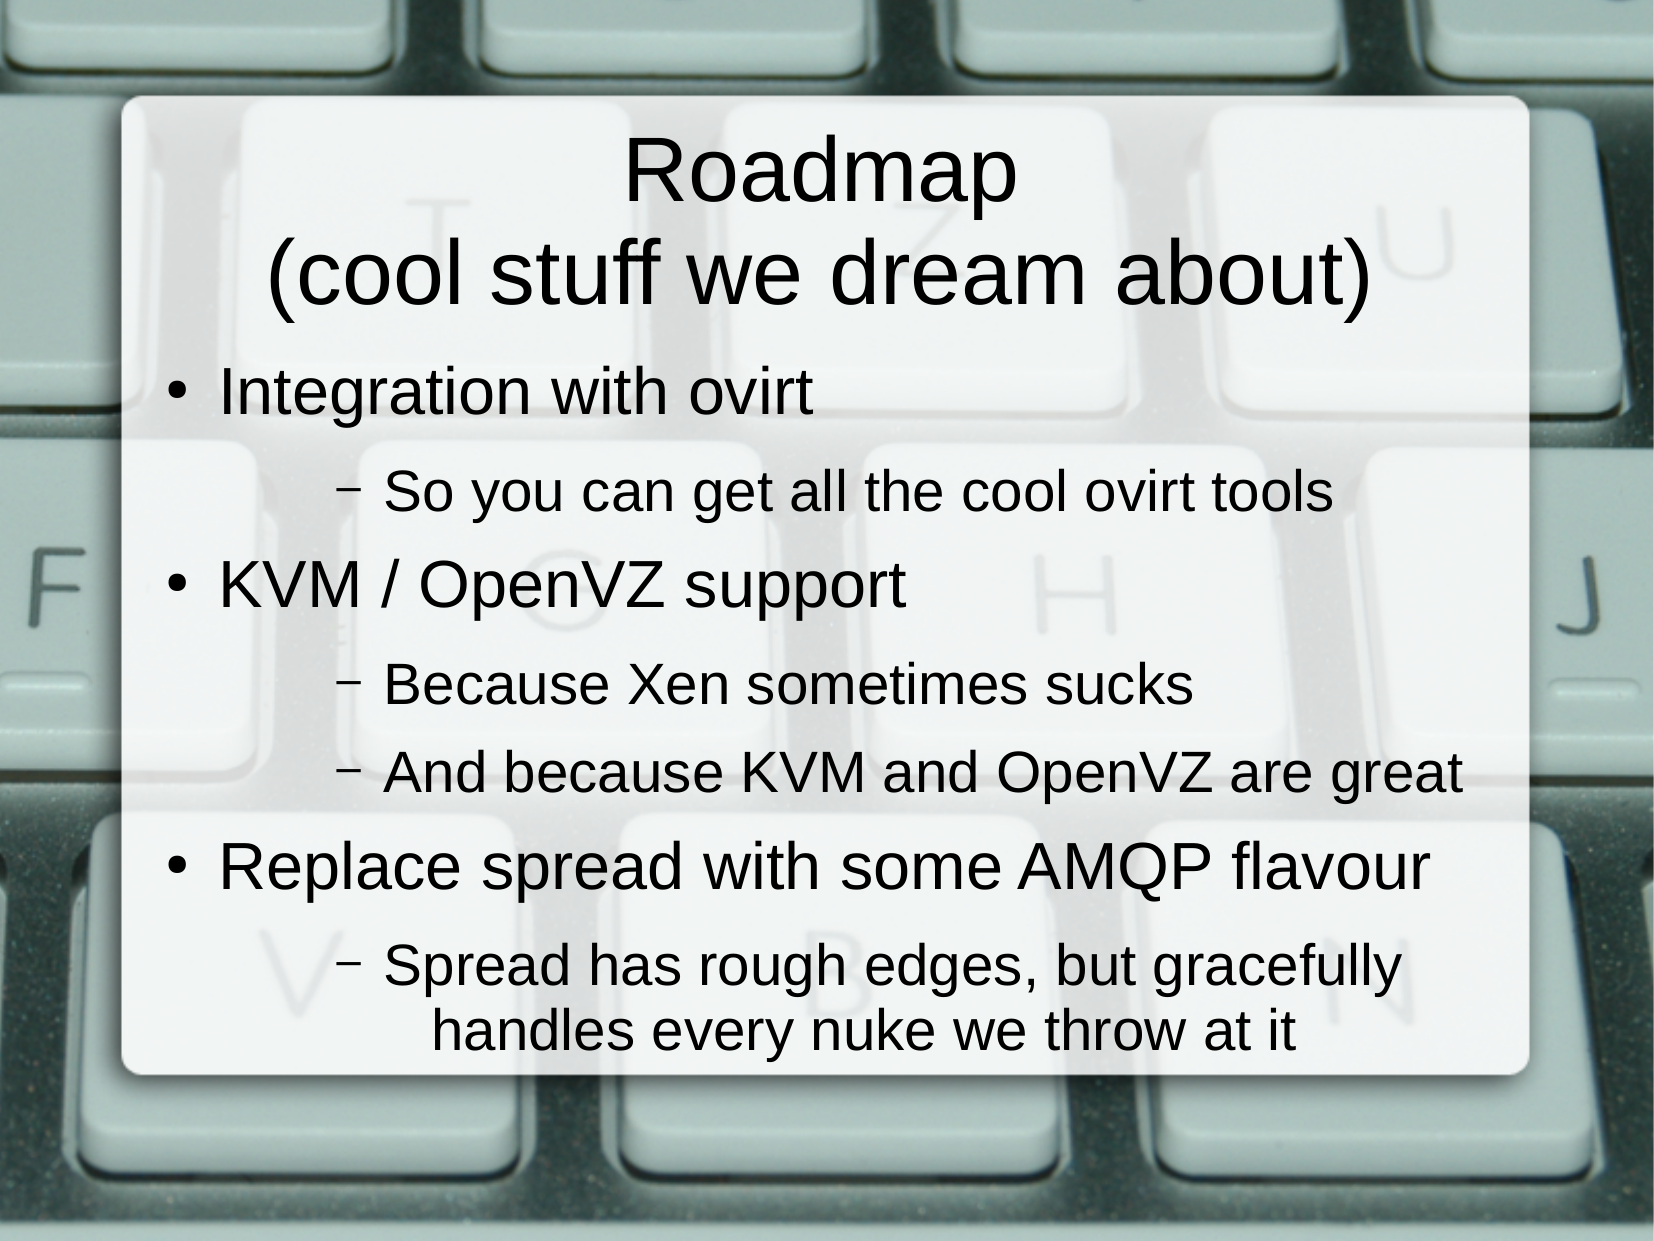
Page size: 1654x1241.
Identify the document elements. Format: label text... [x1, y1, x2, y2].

title Roadmap (cool stuff we dream about) [135, 118, 1506, 324]
list Integration with ovirt So you can get all the cool ovirt tools KVM / OpenVZ support Because Xen sometimes sucks And because KVM and OpenVZ are great Replace spread with some AMQP flavour Spread has rough edges, but gracefully handles every nuke we throw at it [147, 354, 1506, 1241]
picture [0, 0, 1654, 1241]
